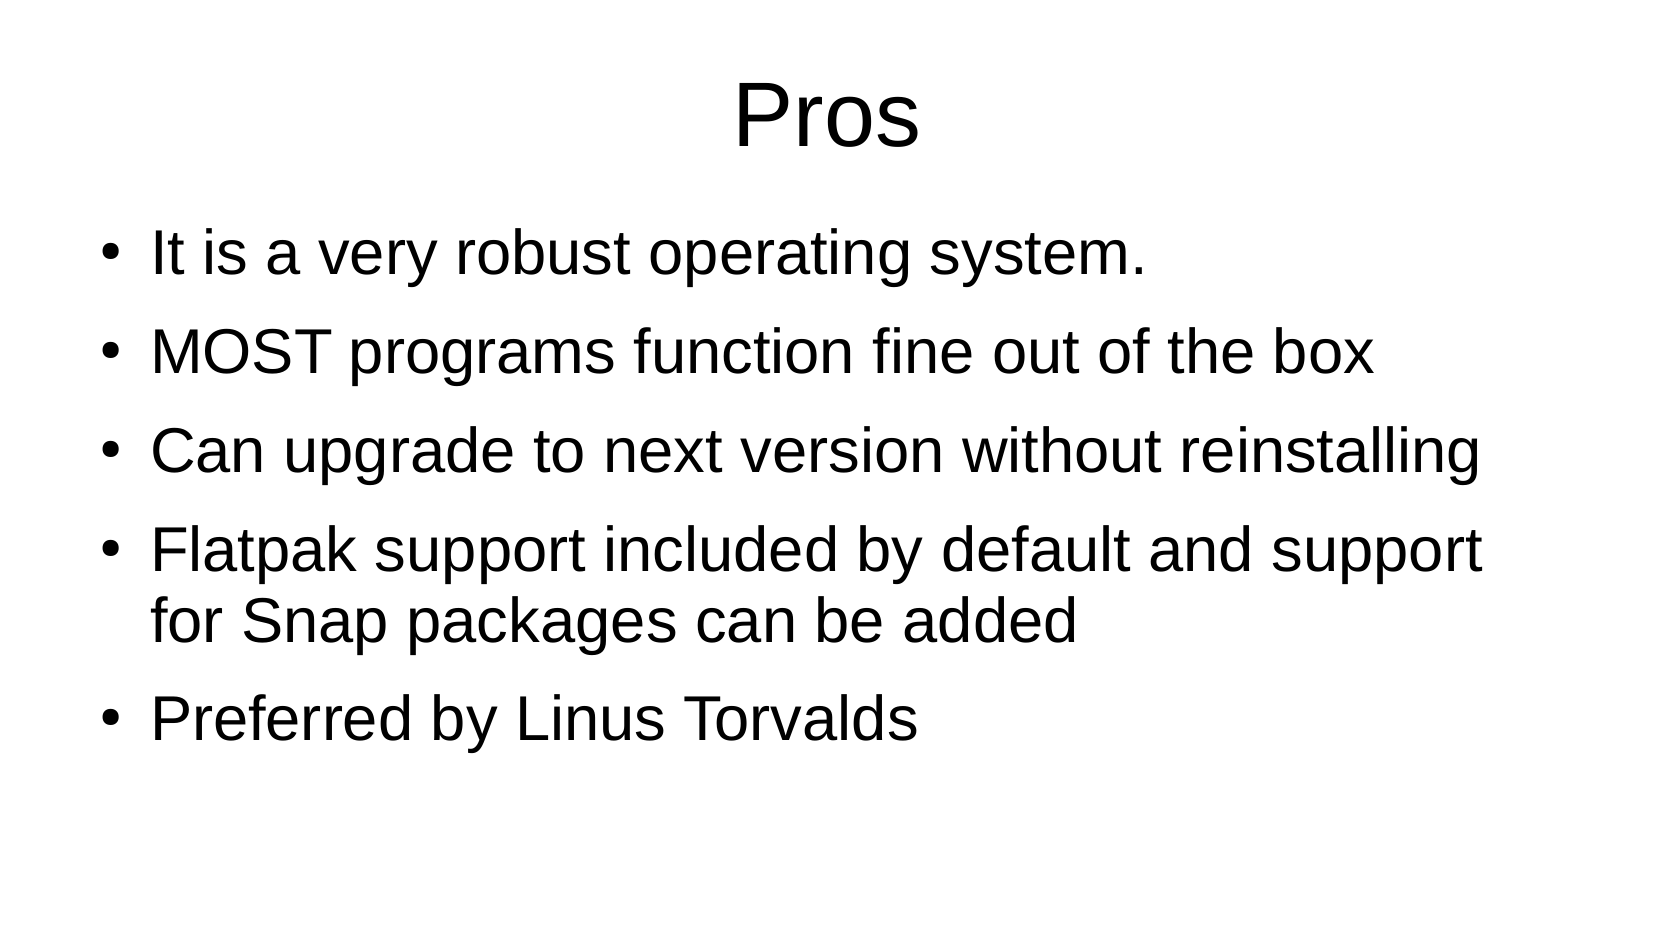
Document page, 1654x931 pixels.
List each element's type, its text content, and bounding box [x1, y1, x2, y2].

title Pros [82, 37, 1571, 193]
list It is a very robust operating system. MOST programs function fine out of the box Can upgrade to next version without reinstalling Flatpak support included by default and support for Snap packages can be added Preferred by Linus Torvalds [82, 217, 1571, 758]
